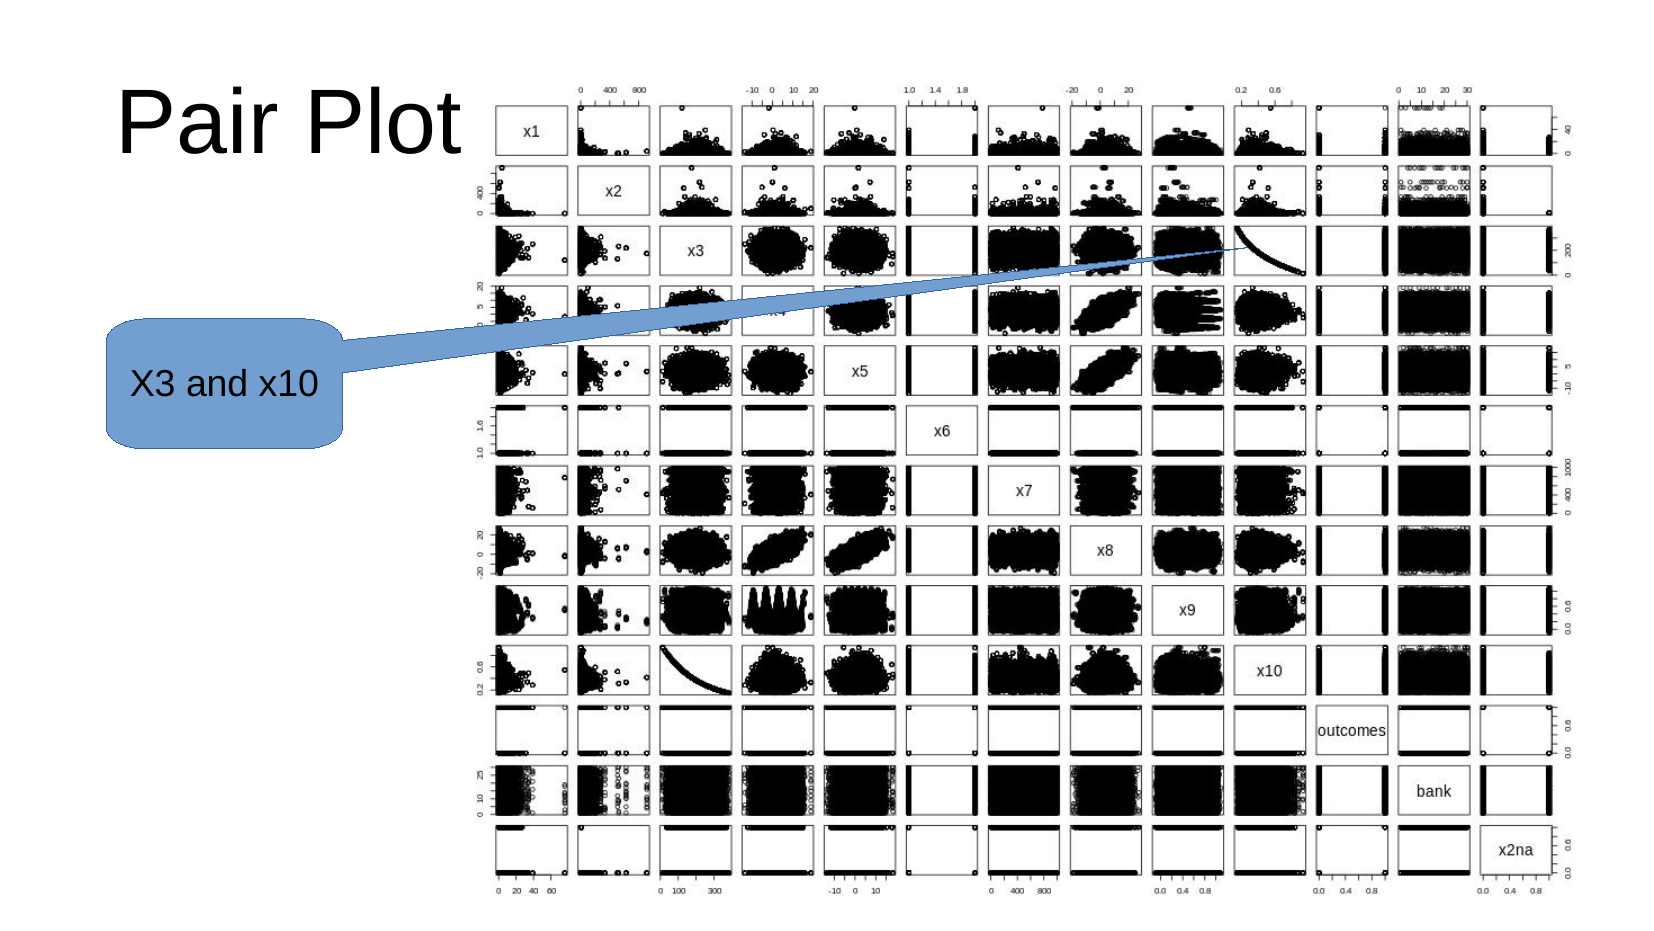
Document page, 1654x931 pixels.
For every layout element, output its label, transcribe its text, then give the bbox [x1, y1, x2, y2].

picture [448, 58, 1600, 923]
text_box X3 and x10 [106, 247, 1248, 449]
title Pair Plot [35, 59, 544, 185]
